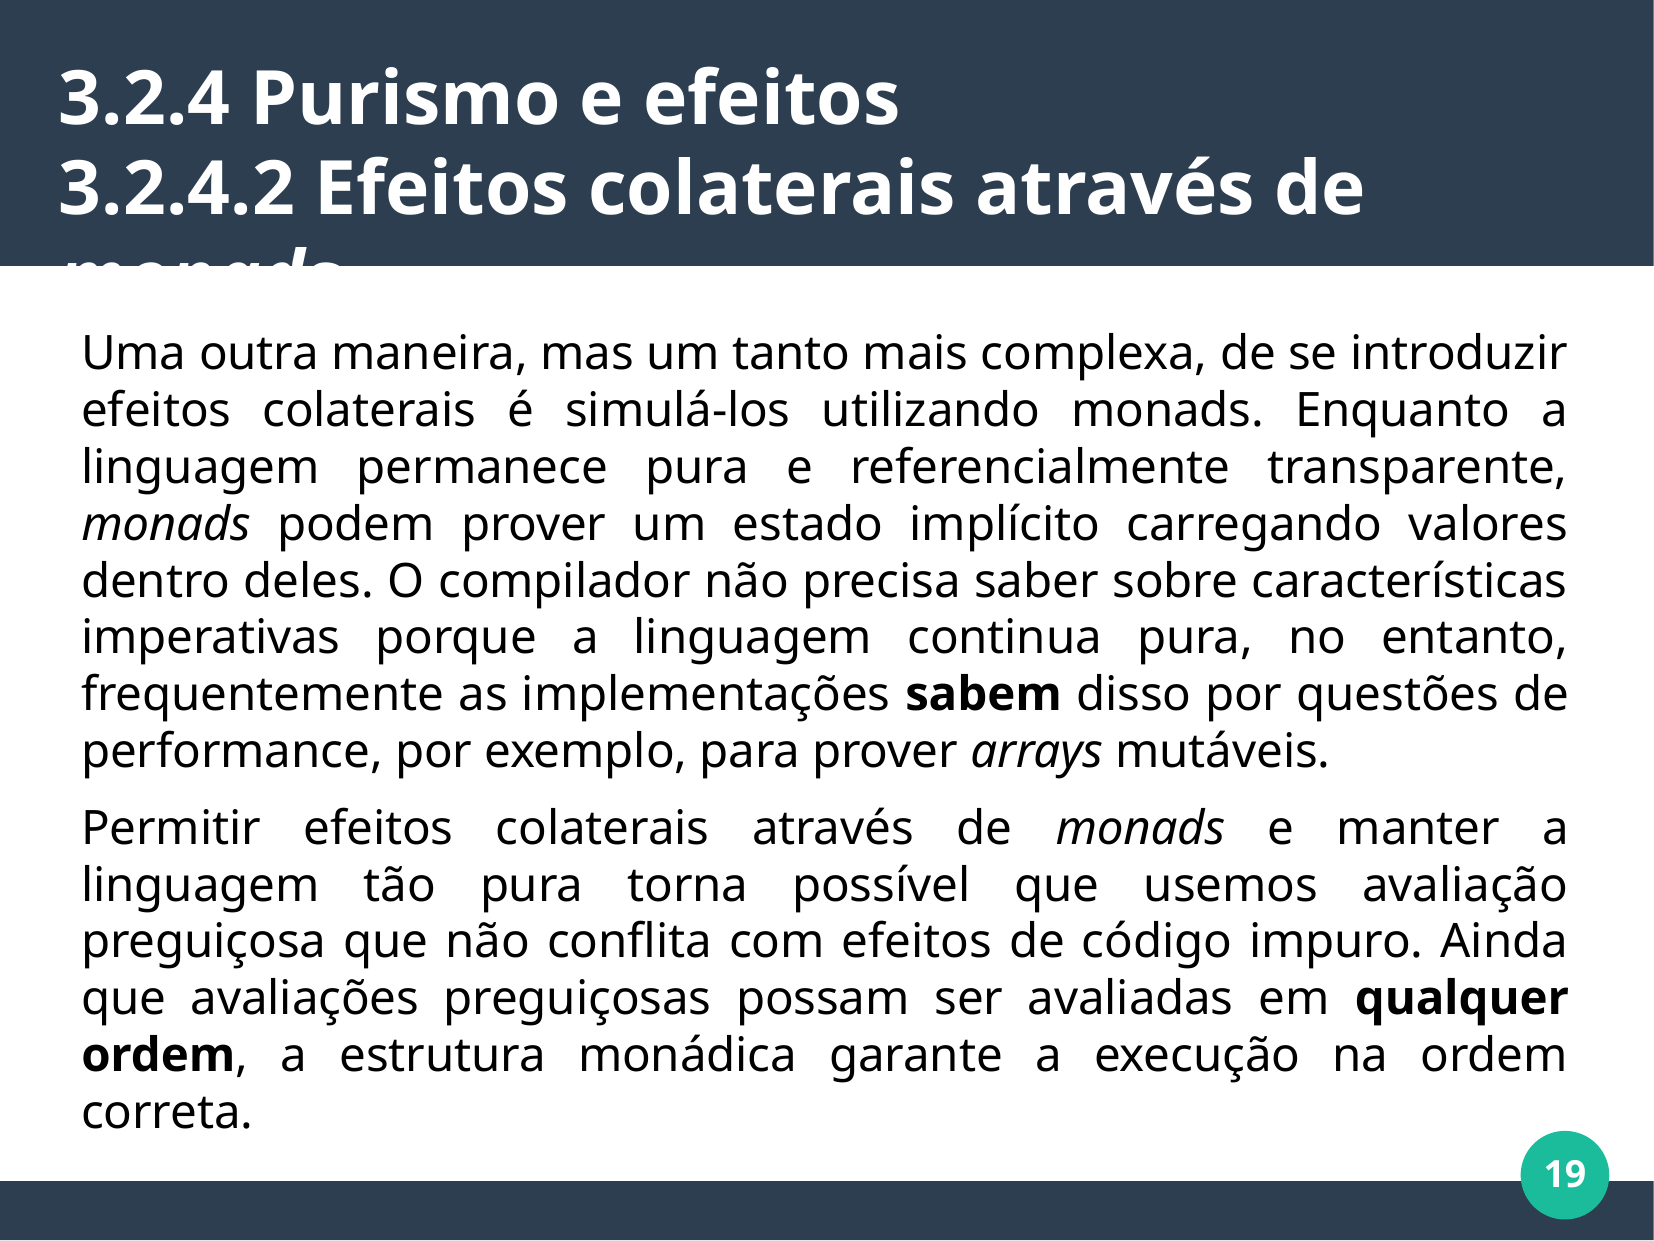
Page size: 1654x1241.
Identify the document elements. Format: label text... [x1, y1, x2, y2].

list Uma outra maneira, mas um tanto mais complexa, de se introduzir efeitos colaterais é simulá-los utilizando monads. Enquanto a linguagem permanece pura e referencialmente transparente, monads podem prover um estado implícito carregando valores dentro deles. O compilador não precisa saber sobre características imperativas porque a linguagem continua pura, no entanto, frequentemente as implementações sabem disso por questões de performance, por exemplo, para prover arrays mutáveis. Permitir efeitos colaterais através de monads e manter a linguagem tão pura torna possível que usemos avaliação preguiçosa que não conflita com efeitos de código impuro. Ainda que avaliações preguiçosas possam ser avaliadas em qualquer ordem, a estrutura monádica garante a execução na ordem correta. [33, 322, 1570, 1150]
text_box <número> [1505, 1116, 1625, 1235]
title 3.2.4 Purismo e efeitos 3.2.4.2 Efeitos colaterais através de monads [59, 49, 1595, 207]
